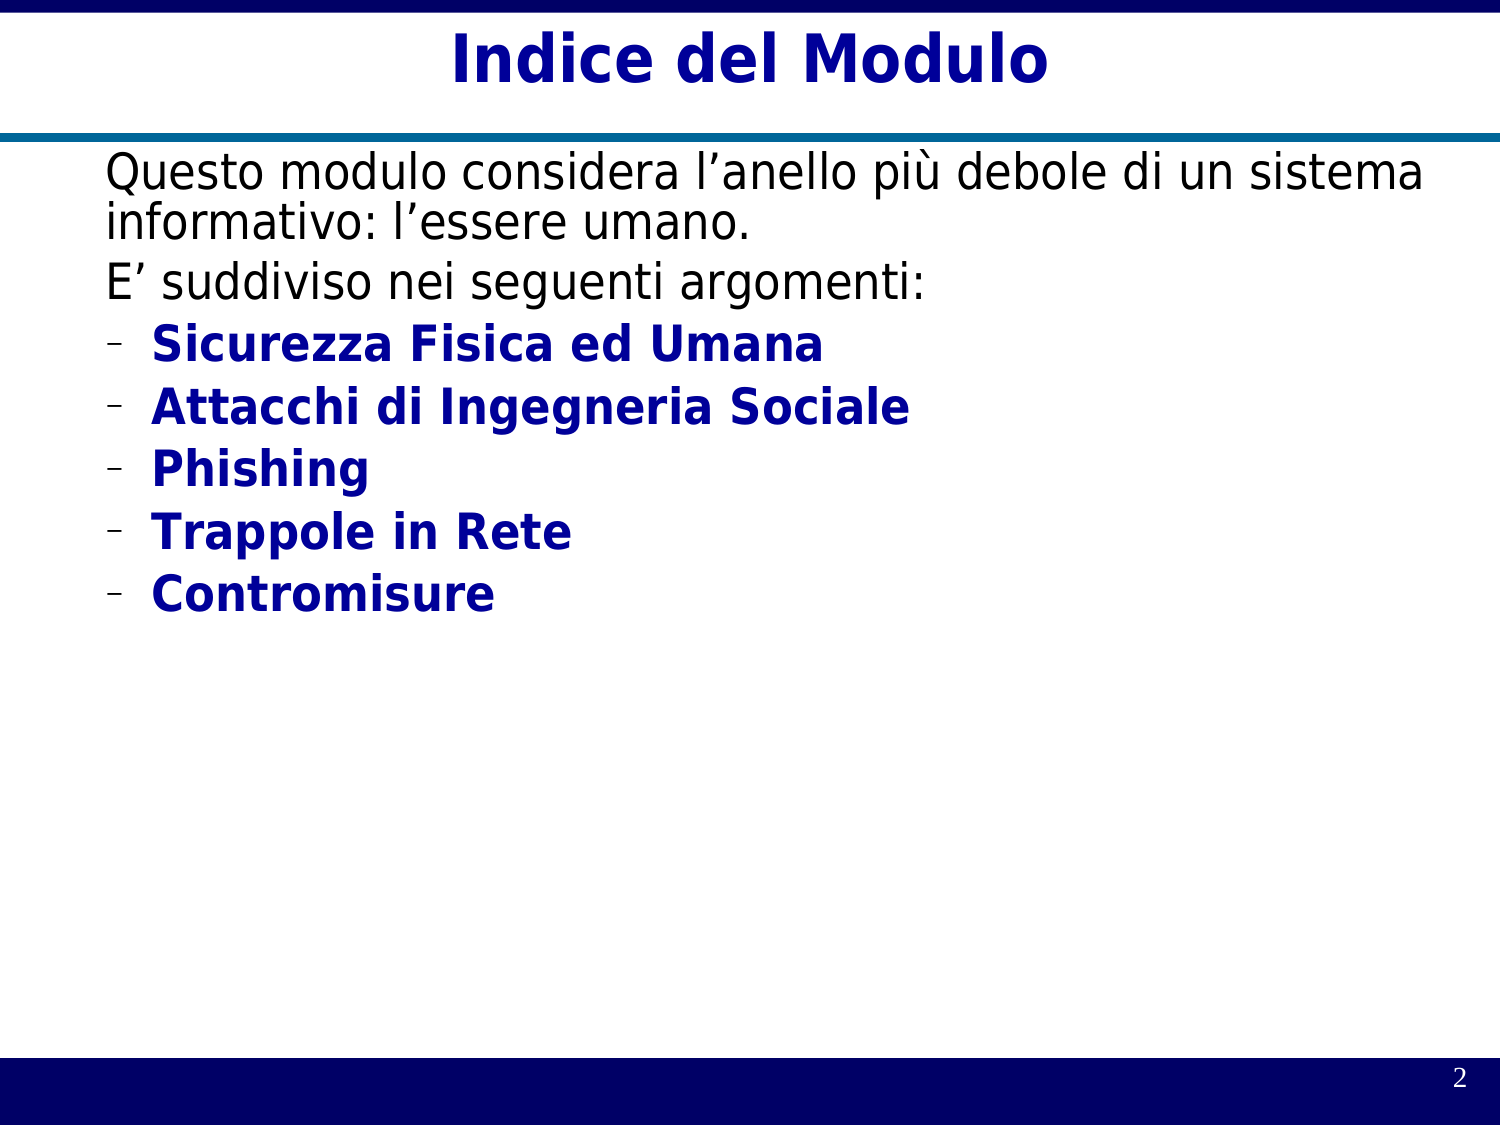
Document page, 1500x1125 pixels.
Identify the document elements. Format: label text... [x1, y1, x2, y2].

list Questo modulo considera l’anello più debole di un sistema informativo: l’essere umano. E’ suddiviso nei seguenti argomenti: Sicurezza Fisica ed Umana Attacchi di Ingegneria Sociale Phishing Trappole in Rete Contromisure [30, 149, 1471, 1055]
title Indice del Modulo [30, 0, 1471, 126]
